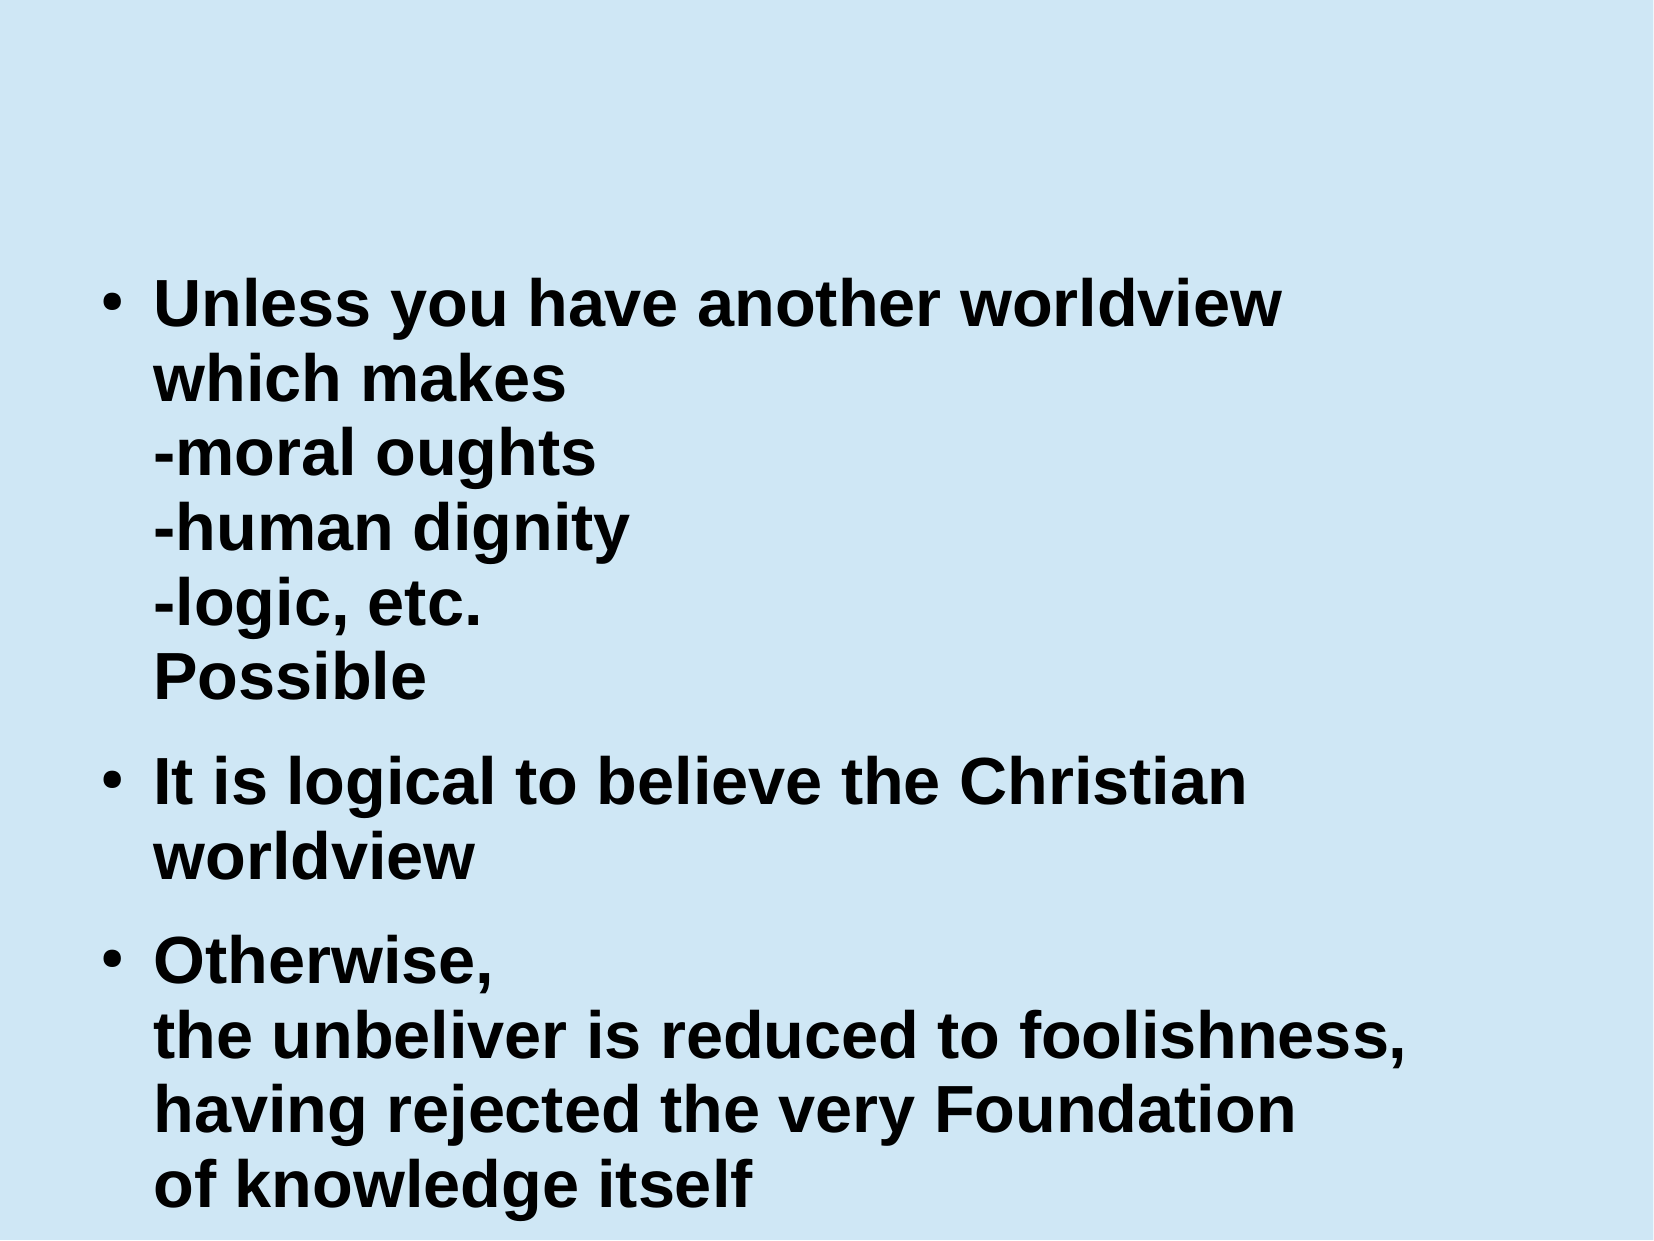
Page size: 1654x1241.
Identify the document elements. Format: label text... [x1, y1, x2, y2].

list Unless you have another worldview which makes -moral oughts -human dignity -logic, etc. Possible It is logical to believe the Christian worldview Otherwise, the unbeliver is reduced to foolishness, having rejected the very Foundation of knowledge itself [82, 265, 1571, 1241]
